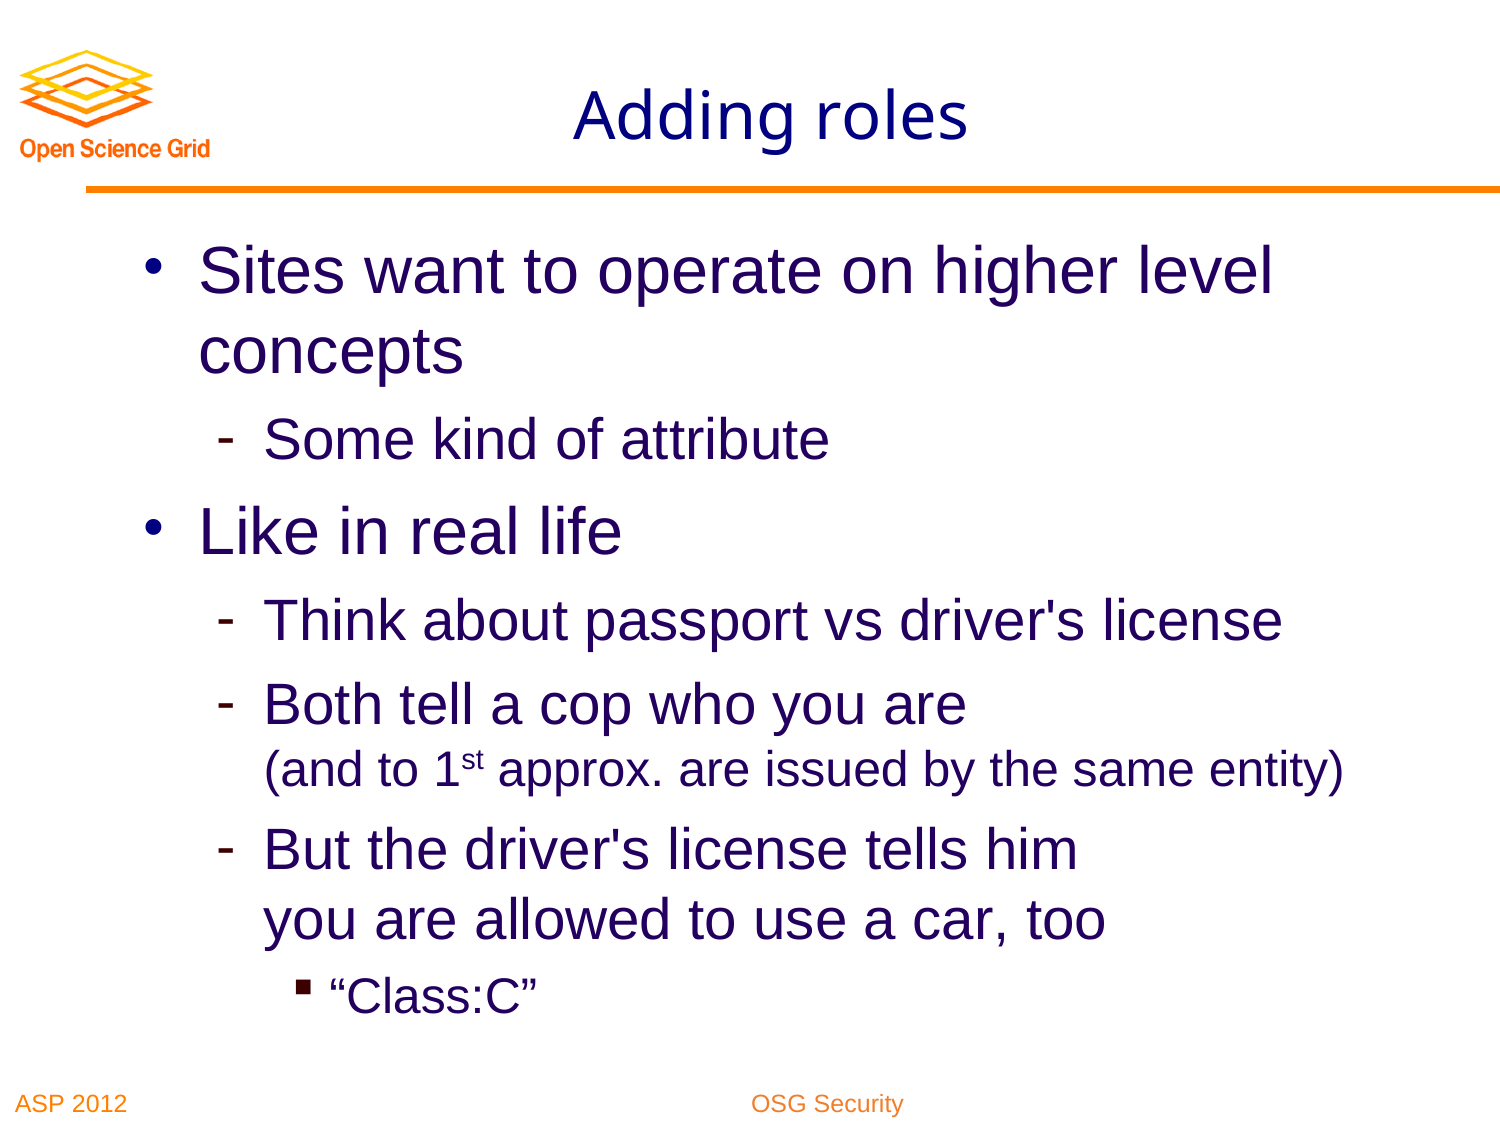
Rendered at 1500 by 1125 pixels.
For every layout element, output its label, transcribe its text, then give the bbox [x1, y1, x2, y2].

list Sites want to operate on higher level concepts Some kind of attribute Like in real life Think about passport vs driver's license Both tell a cop who you are (and to 1st approx. are issued by the same entity) But the driver's license tells him you are allowed to use a car, too “Class:C” [127, 218, 1468, 962]
title Adding roles [201, 18, 1342, 207]
picture [0, 27, 201, 179]
